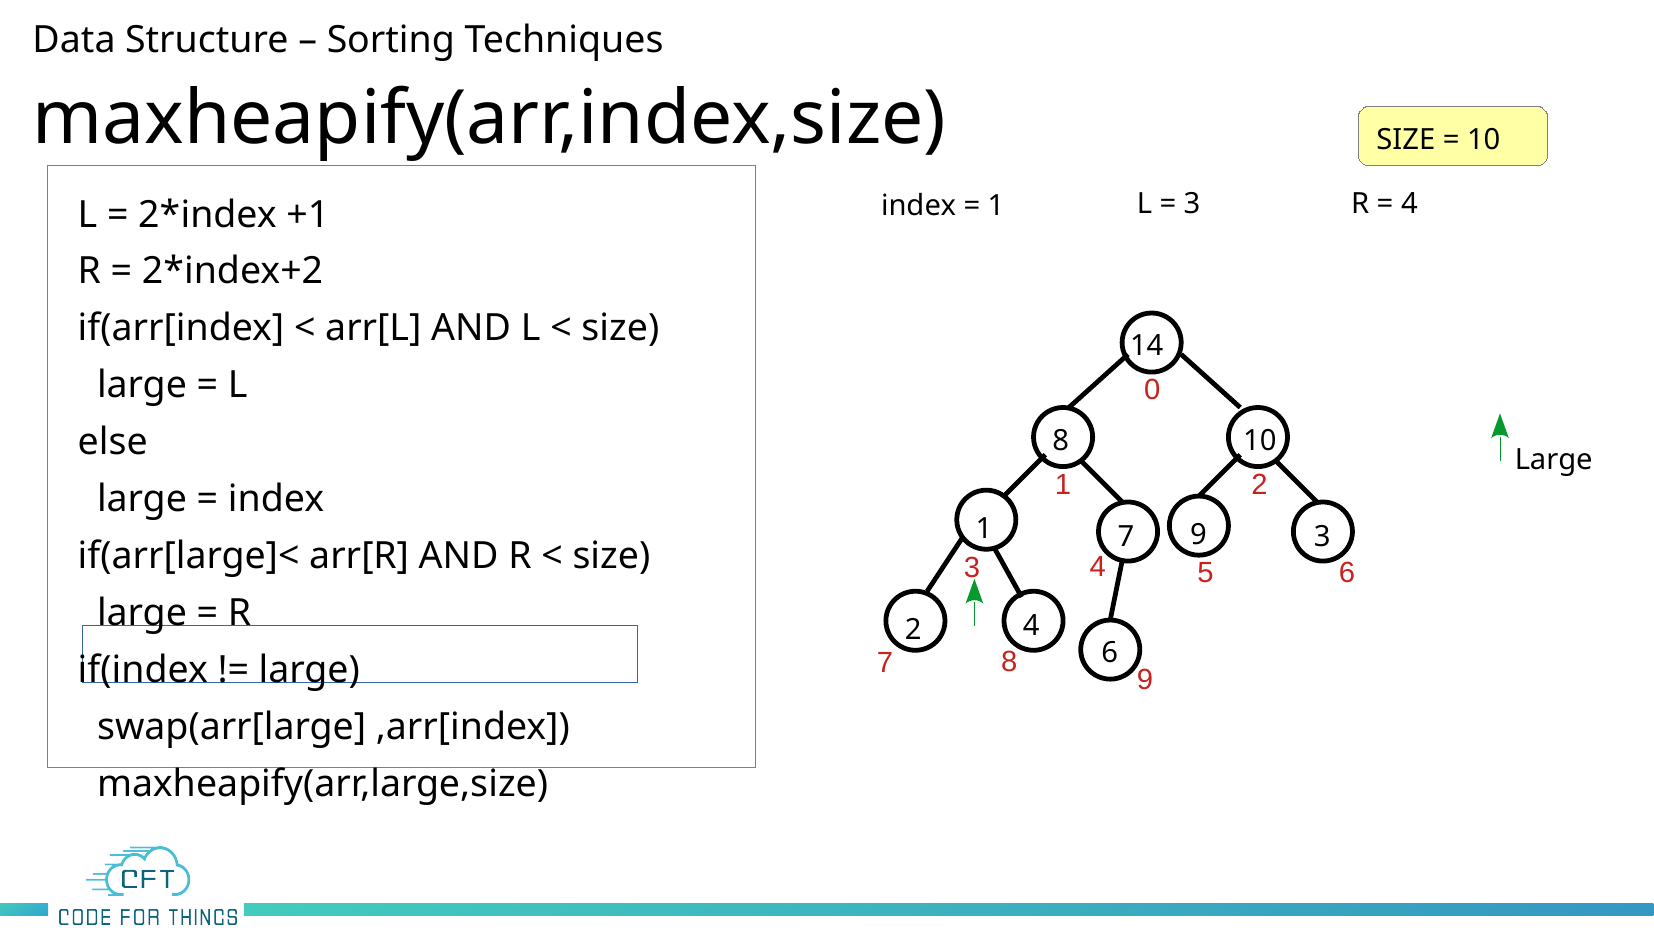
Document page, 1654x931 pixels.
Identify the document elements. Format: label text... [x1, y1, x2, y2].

text_box 6 [1324, 548, 1371, 597]
text_box 1 [960, 500, 1010, 550]
text_box [1306, 501, 1340, 507]
text_box 3 [949, 543, 996, 592]
text_box 2 [1236, 460, 1283, 509]
text_box 3 [949, 543, 955, 552]
text_box [1033, 423, 1037, 451]
text_box index = 1 [830, 177, 1075, 227]
text_box [885, 605, 890, 636]
text_box [1033, 647, 1048, 651]
text_box 8 [1037, 411, 1105, 461]
text_box [1176, 496, 1221, 506]
text_box 9 [1175, 506, 1224, 556]
text_box 14 [1107, 317, 1184, 367]
text_box 5 [1182, 548, 1229, 597]
text_box [1049, 407, 1077, 411]
text_box 10 [1228, 411, 1296, 461]
text_box [1169, 508, 1175, 543]
text_box [1307, 557, 1324, 562]
text_box 2 [890, 601, 939, 651]
text_box [1010, 502, 1016, 538]
text_box [1121, 557, 1144, 562]
text_box L = 3 [1086, 175, 1239, 225]
text_box 6 [1086, 624, 1135, 674]
text_box SIZE = 10 [1361, 110, 1542, 160]
text_box [1003, 605, 1008, 636]
text_box 3 [1299, 507, 1348, 557]
text_box [1348, 515, 1353, 548]
text_box 8 [986, 638, 1033, 686]
text_box [1358, 106, 1548, 166]
text_box [956, 506, 960, 534]
text_box 1 [1039, 461, 1086, 509]
text_box 9 [1122, 655, 1168, 704]
text_box [315, 733, 325, 737]
text_box [1080, 632, 1086, 667]
text_box [1136, 312, 1167, 317]
text_box R = 4 [1300, 175, 1457, 225]
text_box [1224, 510, 1229, 542]
text_box 4 [1074, 542, 1121, 591]
text_box [893, 591, 938, 601]
text_box 0 [1129, 365, 1176, 414]
picture [59, 846, 237, 925]
text_box [1293, 514, 1299, 549]
text_box 7 [862, 638, 909, 686]
text_box [1093, 674, 1127, 680]
text_box [1111, 501, 1145, 507]
text_box L = 2*index +1 R = 2*index+2 if(arr[index] < arr[L] AND L < size) large = L else large = index if(arr[large]< arr[R] AND R < size) large = R if(index != large) swap(arr[large] ,arr[index]) maxheapify(arr,large,size) [53, 179, 756, 733]
text_box [1244, 407, 1272, 411]
text_box [1095, 620, 1126, 624]
text_box [1057, 602, 1064, 639]
text_box [1135, 633, 1140, 666]
title Data Structure – Sorting Techniques maxheapify(arr,index,size) [32, 12, 1184, 166]
text_box [1023, 591, 1052, 597]
text_box [964, 490, 1009, 500]
text_box [1151, 512, 1158, 551]
text_box [939, 602, 946, 639]
text_box [172, 733, 182, 737]
text_box [1098, 517, 1102, 542]
text_box Large [1464, 431, 1622, 481]
text_box [47, 166, 756, 768]
text_box 4 [1008, 597, 1057, 647]
text_box [489, 733, 499, 737]
text_box 7 [1102, 507, 1151, 557]
